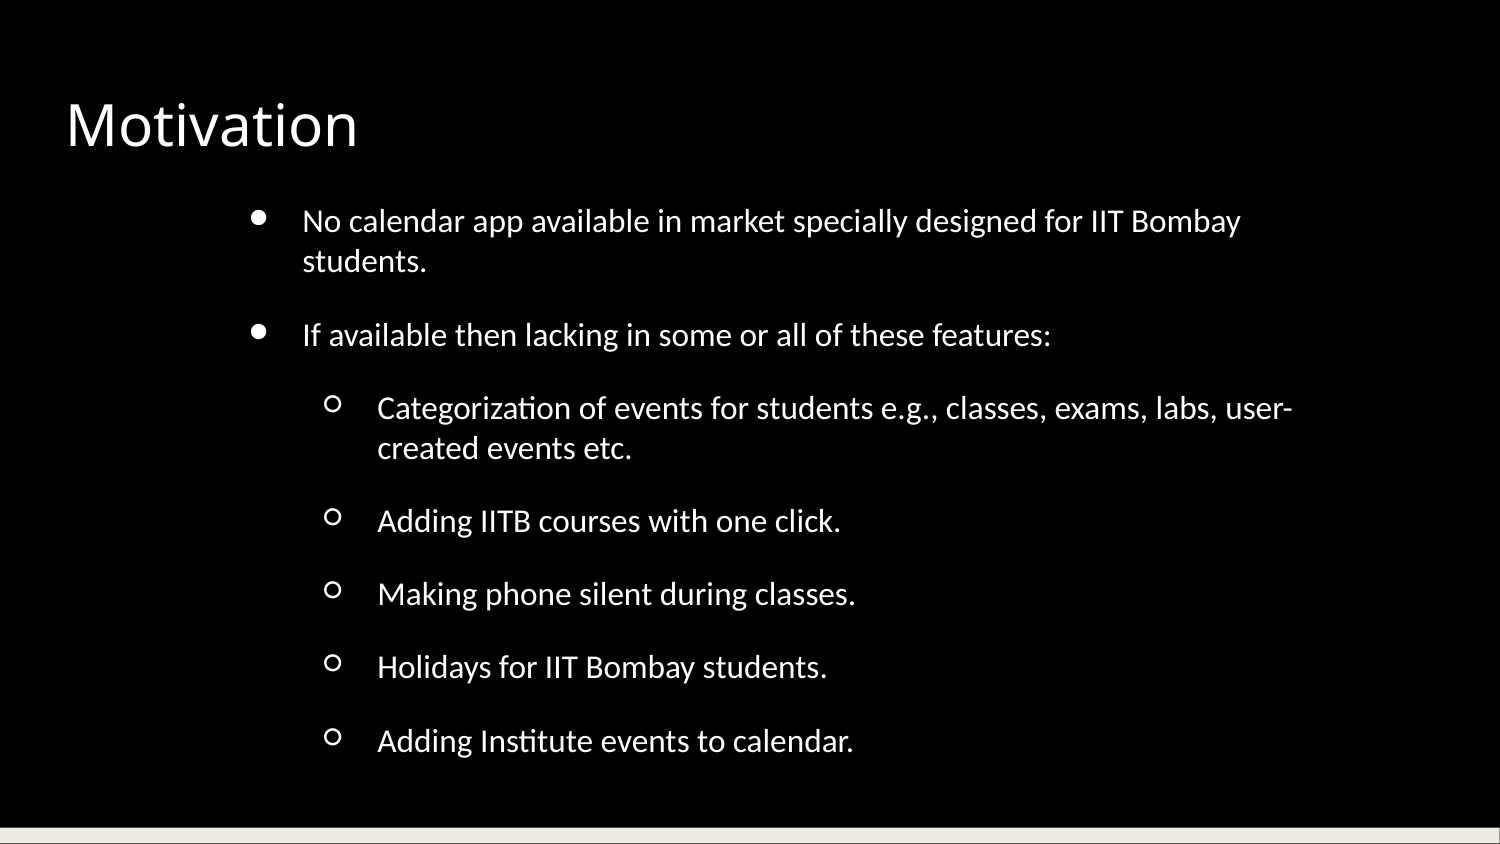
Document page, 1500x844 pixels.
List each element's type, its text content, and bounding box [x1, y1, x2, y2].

text_box No calendar app available in market specially designed for IIT Bombay students. If available then lacking in some or all of these features: Categorization of events for students e.g., classes, exams, labs, user-created events etc. Adding IITB courses with one click. Making phone silent during classes. Holidays for IIT Bombay students. Adding Institute events to calendar. [212, 184, 1368, 735]
text_box Motivation [51, 72, 1449, 167]
